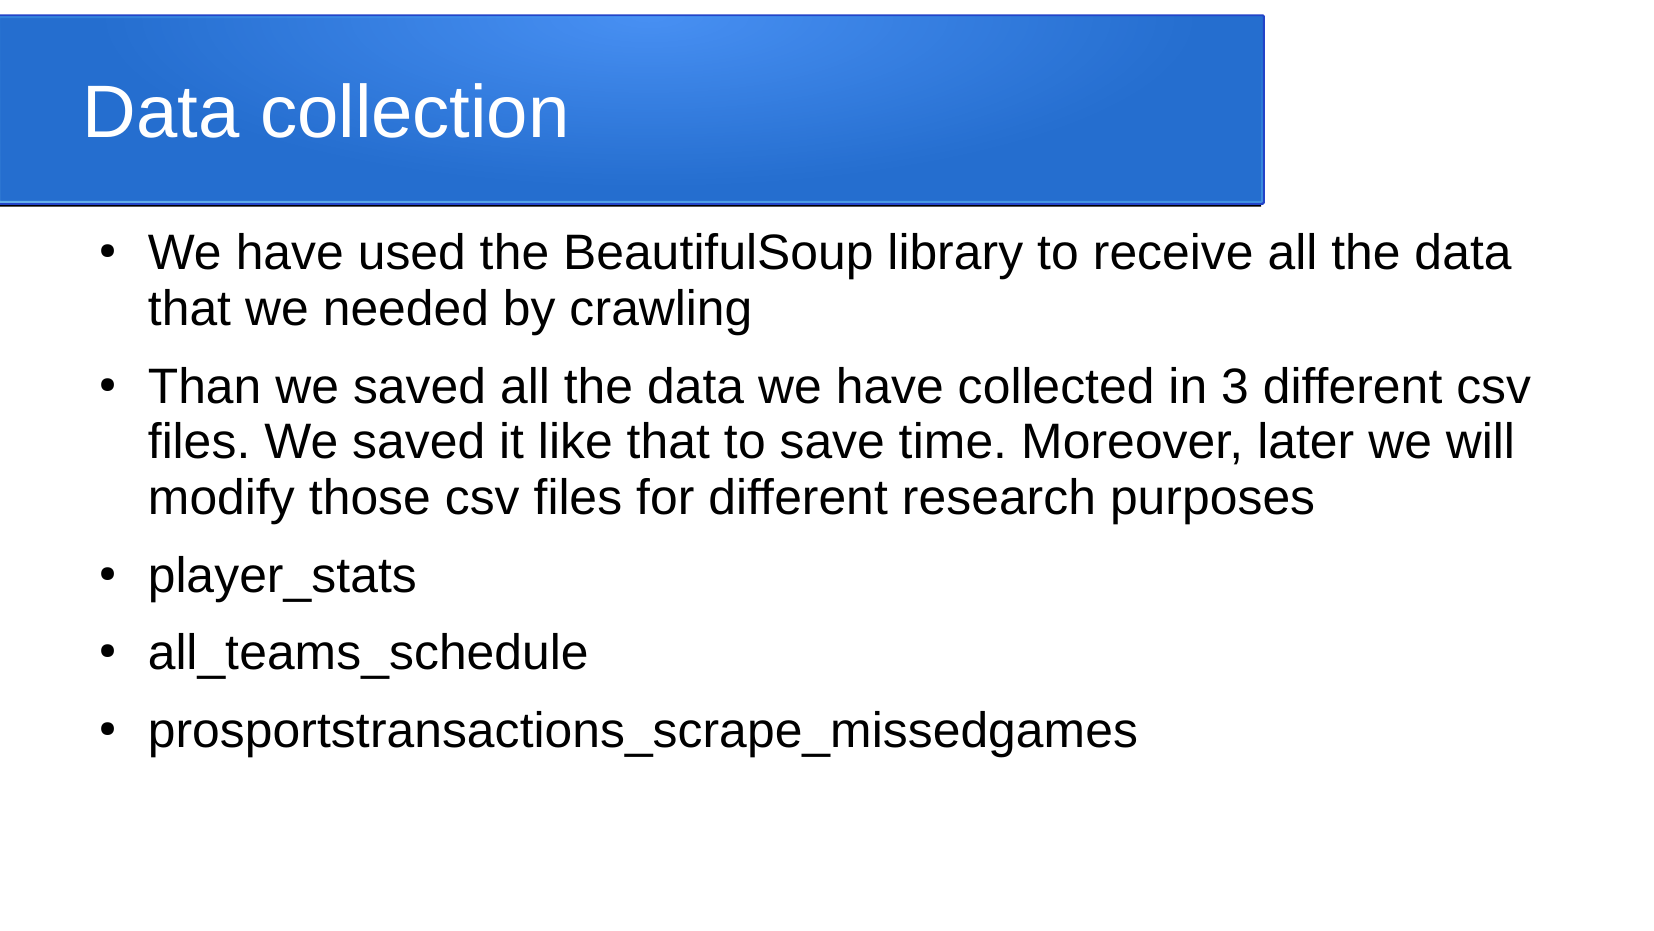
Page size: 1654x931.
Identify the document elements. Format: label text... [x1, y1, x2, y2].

title Data collection [82, 35, 1235, 189]
list We have used the BeautifulSoup library to receive all the data that we needed by crawling Than we saved all the data we have collected in 3 different csv files. We saved it like that to save time. Moreover, later we will modify those csv files for different research purposes player_stats all_teams_schedule prosportstransactions_scrape_missedgames [82, 224, 1571, 764]
